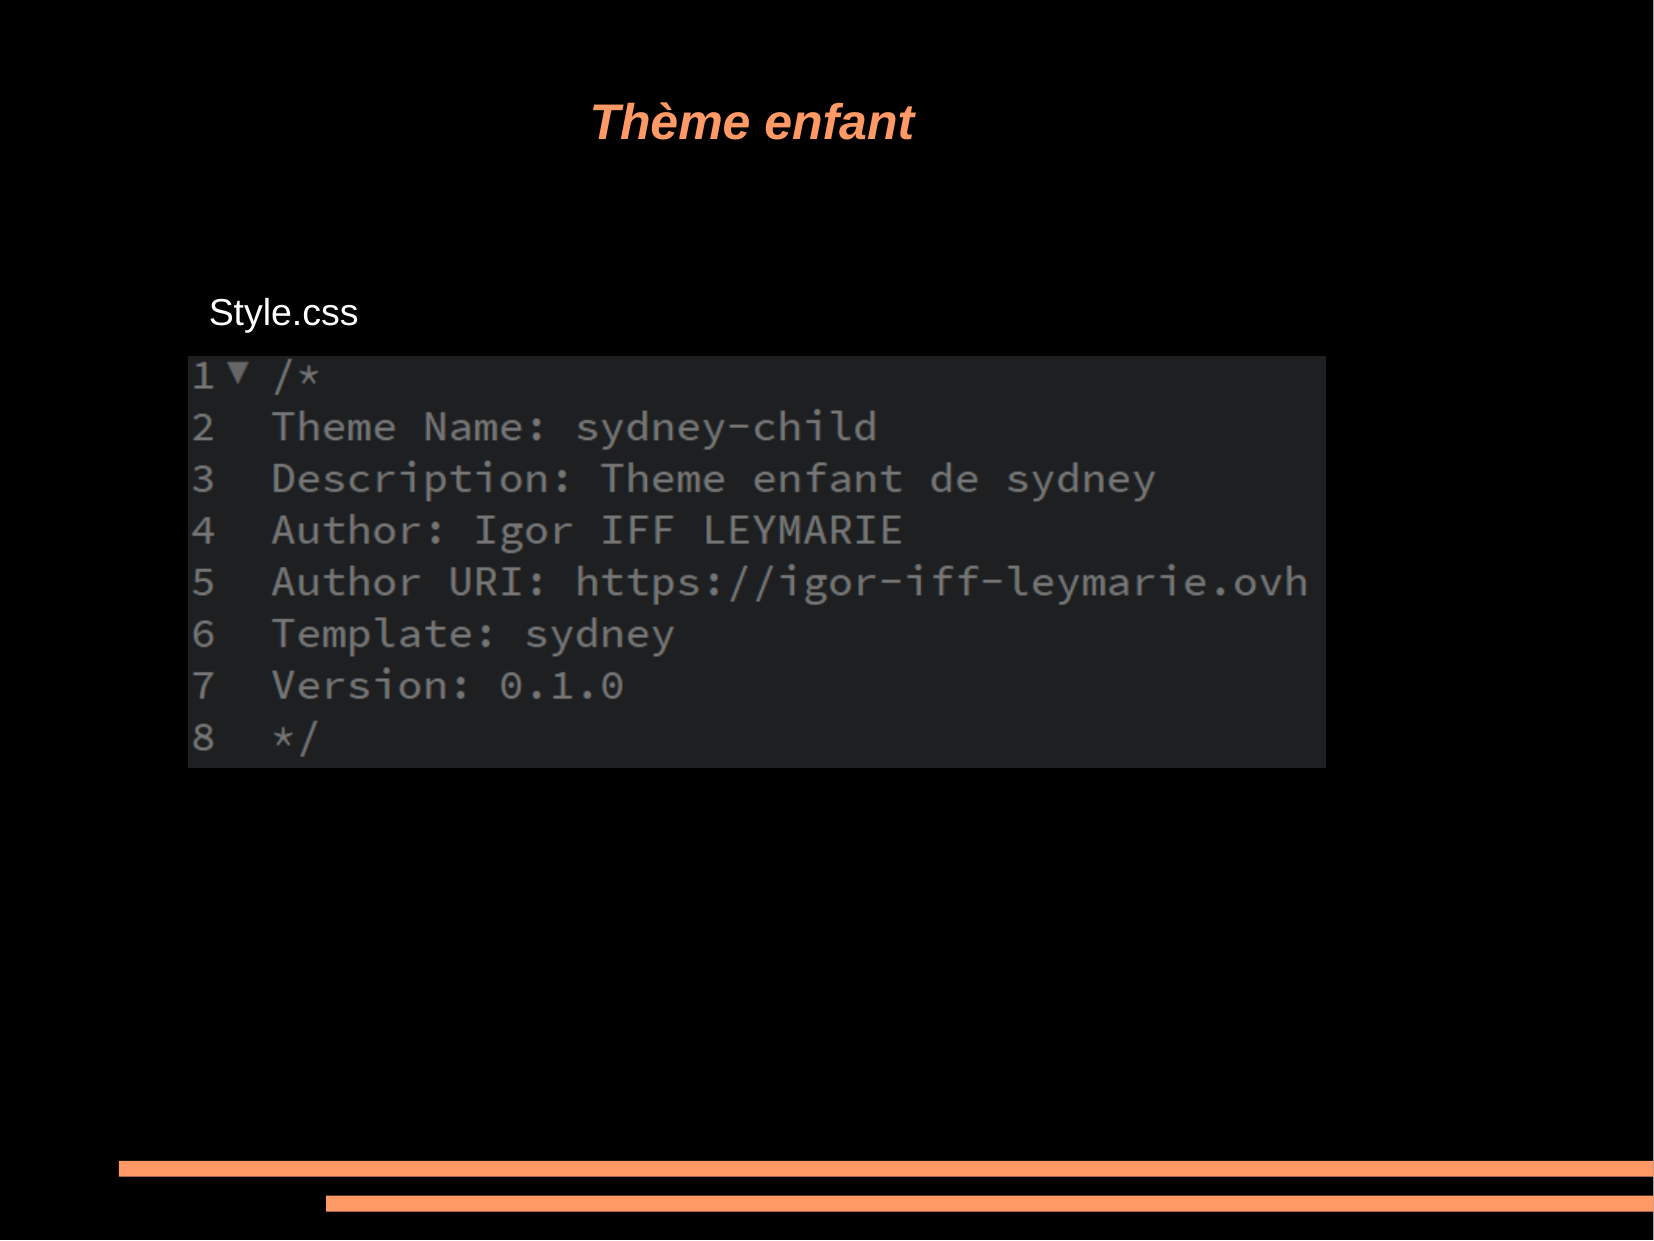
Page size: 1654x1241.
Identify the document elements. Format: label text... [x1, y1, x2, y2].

text_box Style.css [193, 284, 374, 342]
title Thème enfant [46, 18, 1459, 226]
picture [188, 356, 1326, 768]
